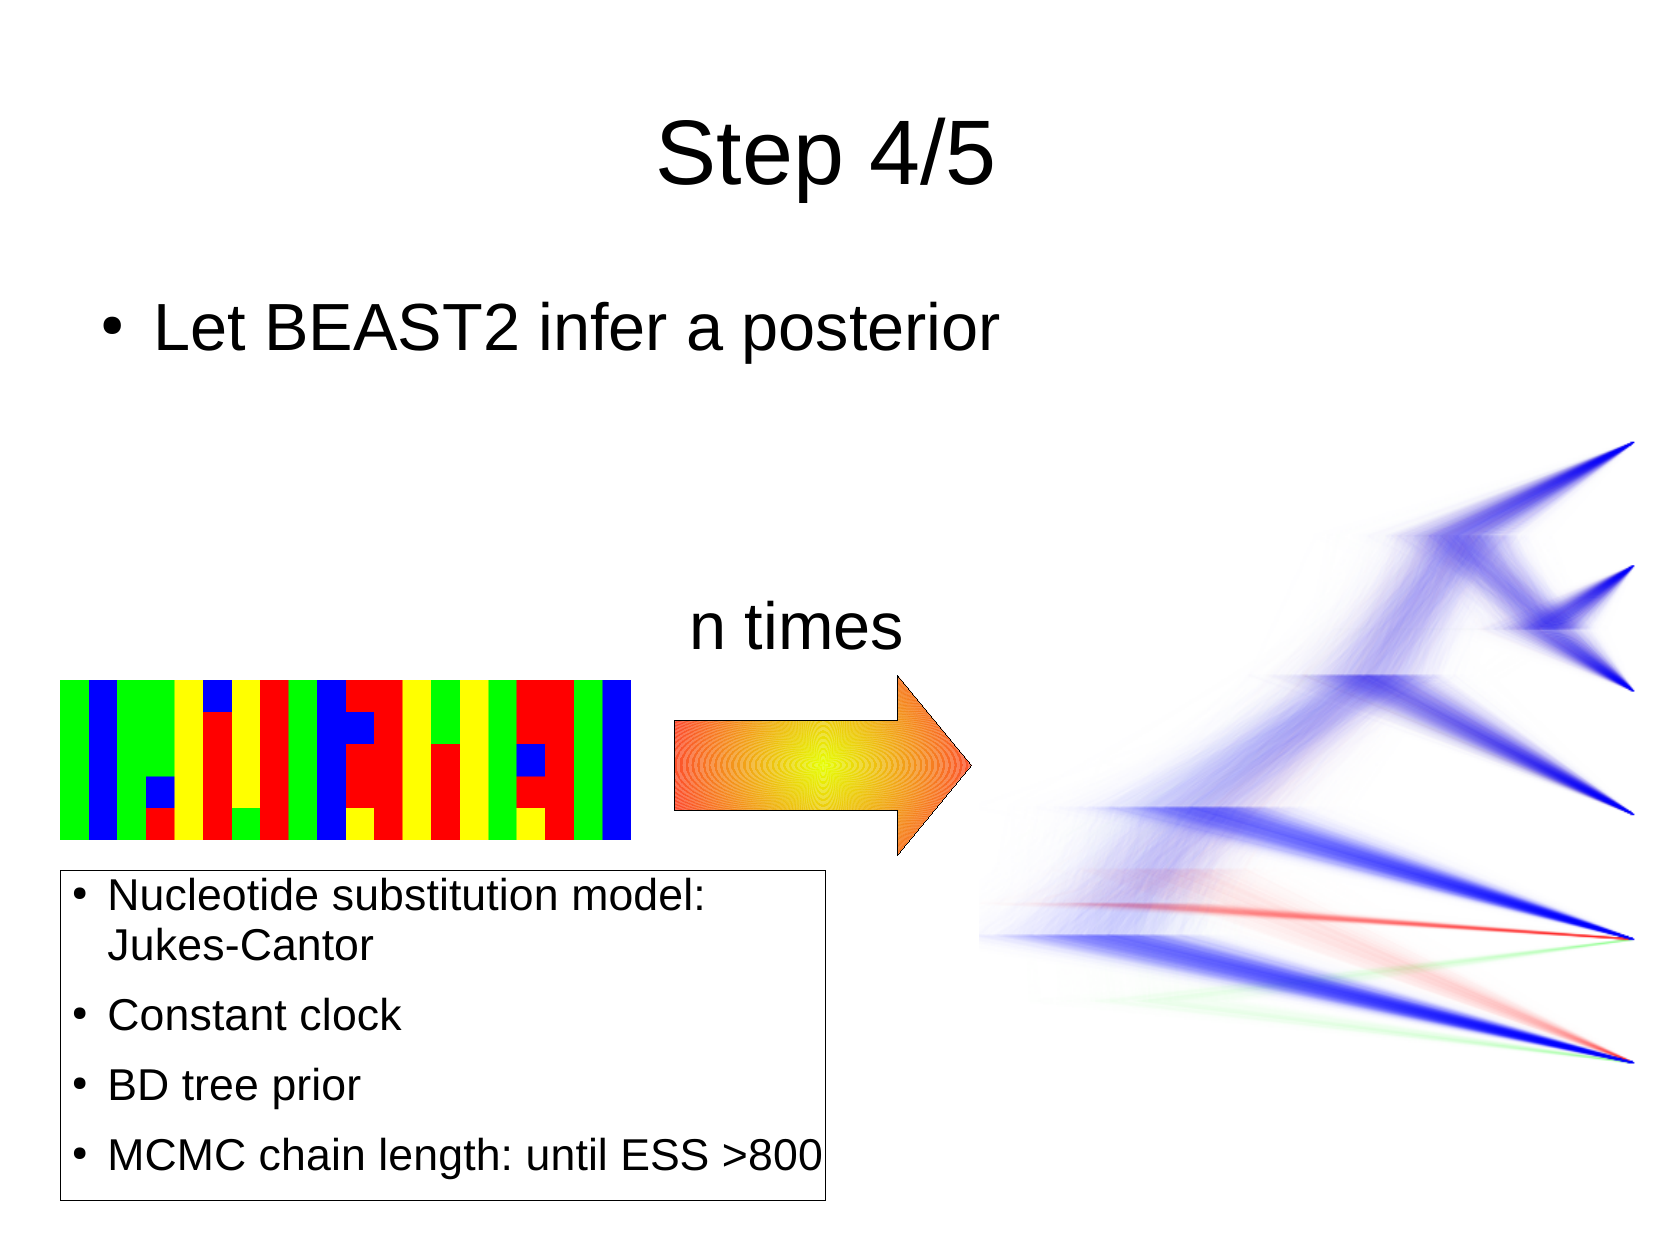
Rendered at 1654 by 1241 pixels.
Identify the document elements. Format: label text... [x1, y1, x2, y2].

text_box [674, 675, 972, 856]
list Let BEAST2 infer a posterior [82, 290, 1571, 1010]
list Nucleotide substitution model: Jukes-Cantor Constant clock BD tree prior MCMC chain length: until ESS >800 [60, 870, 826, 1201]
title Step 4/5 [82, 49, 1571, 257]
picture [979, 419, 1636, 1092]
picture [60, 680, 631, 841]
text_box n times [674, 581, 975, 672]
